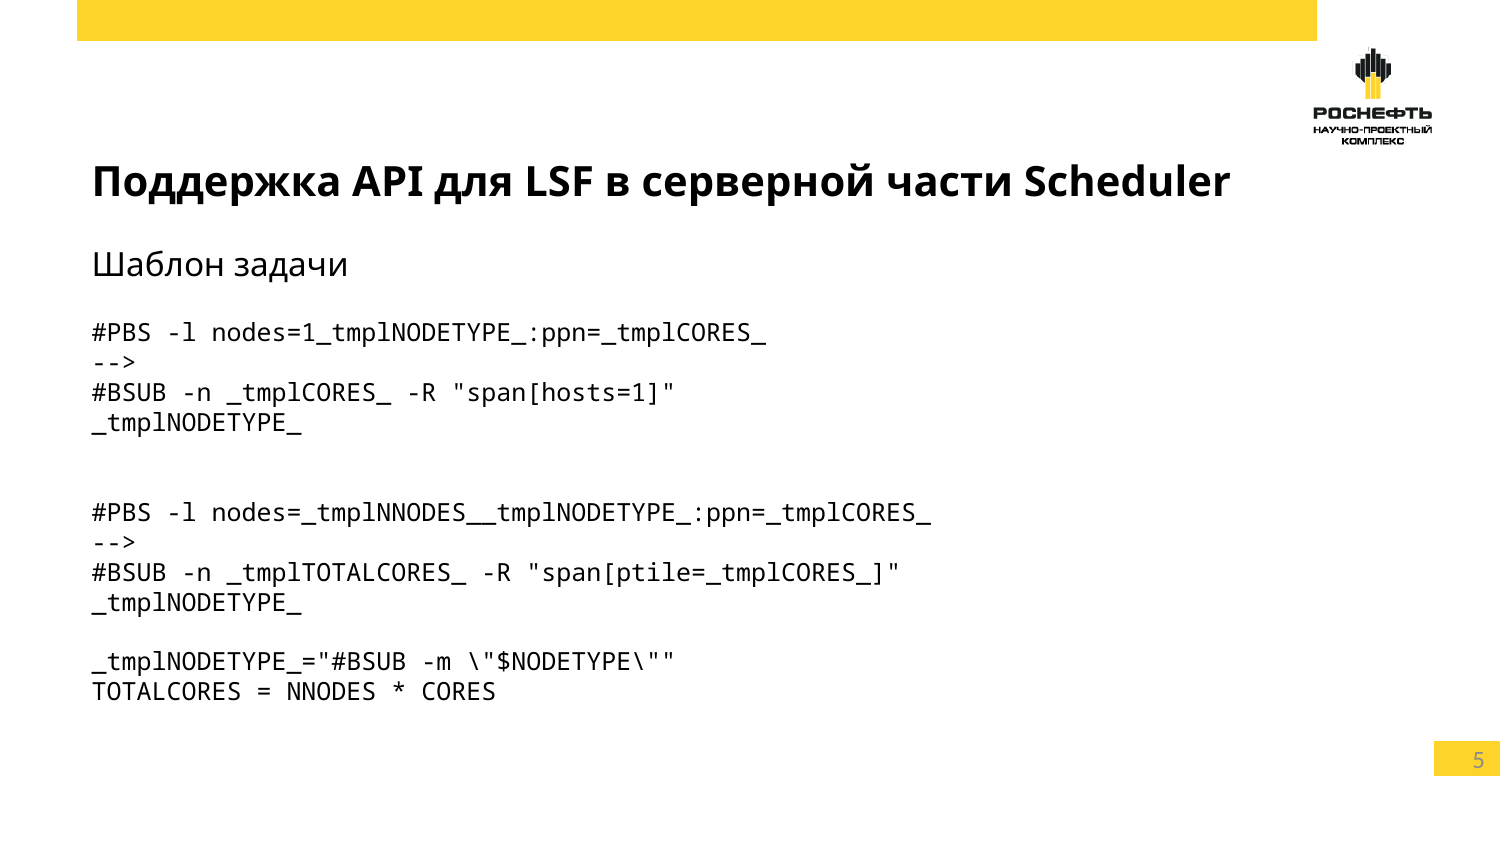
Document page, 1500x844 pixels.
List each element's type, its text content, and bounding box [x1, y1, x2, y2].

text_box Поддержка API для LSF в серверной части Scheduler [76, 147, 1292, 263]
picture [1269, 0, 1500, 236]
text_box #PBS -l nodes=1_tmplNODETYPE_:ppn=_tmplCORES_ --> #BSUB -n _tmplCORES_ -R "span[hosts=1]" _tmplNODETYPE_ #PBS -l nodes=_tmplNNODES__tmplNODETYPE_:ppn=_tmplCORES_ --> #BSUB -n _tmplTOTALCORES_ -R "span[ptile=_tmplCORES_]" _tmplNODETYPE_ _tmplNODETYPE_="#BSUB -m \"$NODETYPE\"" TOTALCORES = NNODES * CORES [76, 309, 982, 714]
text_box Шаблон задачи [76, 235, 583, 292]
